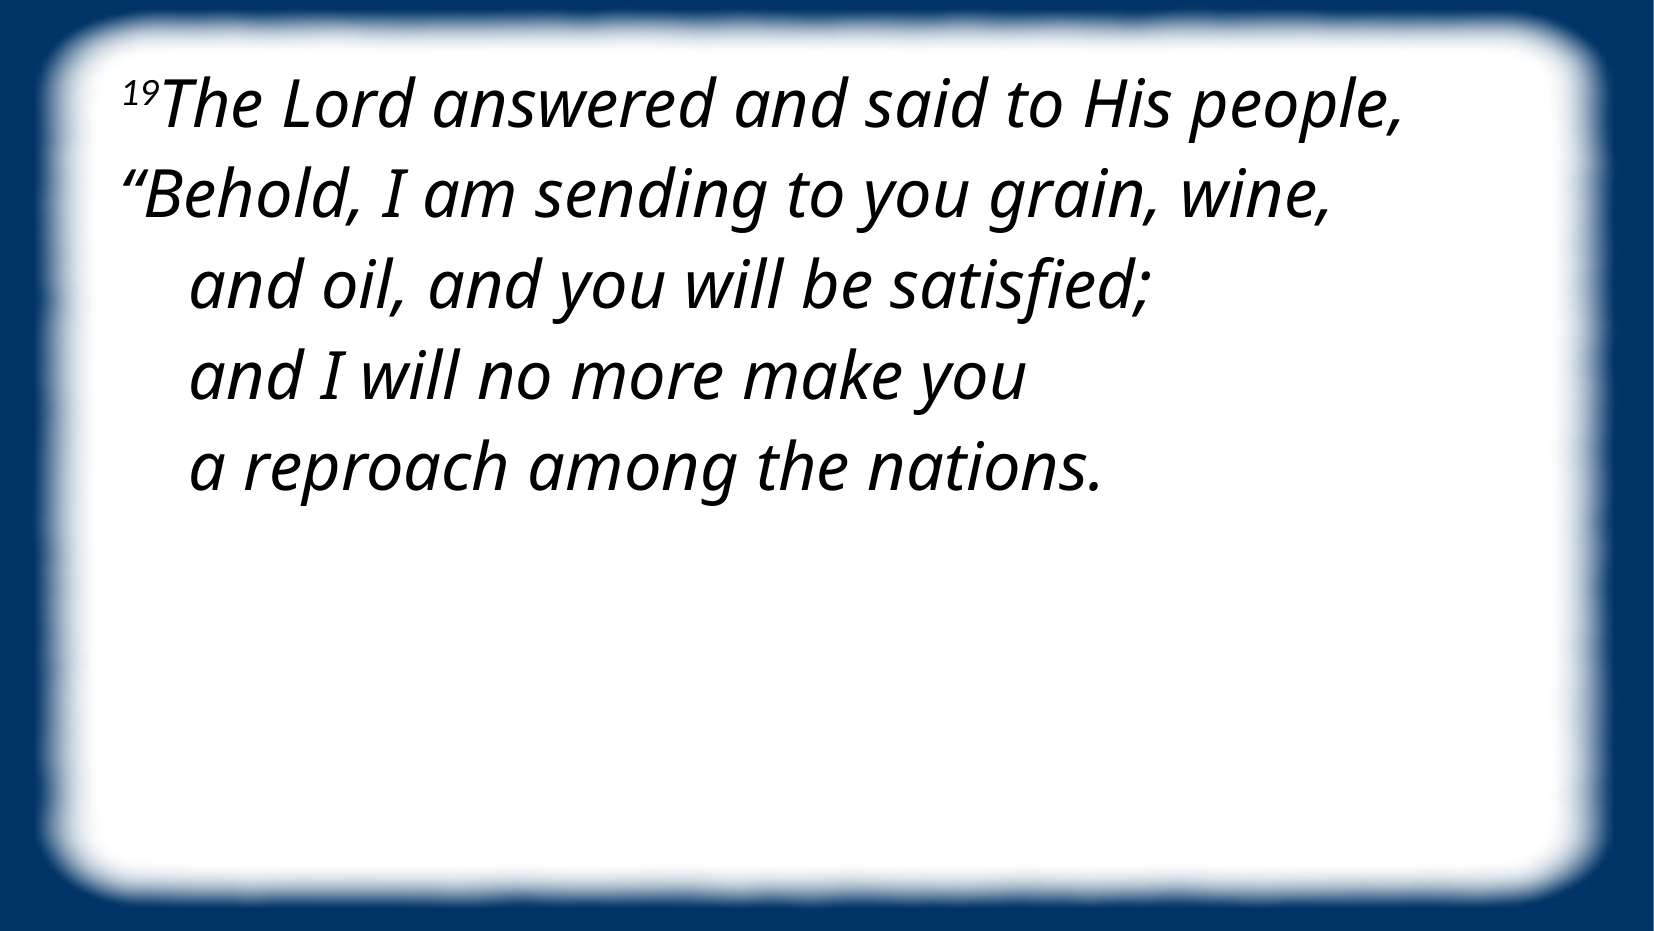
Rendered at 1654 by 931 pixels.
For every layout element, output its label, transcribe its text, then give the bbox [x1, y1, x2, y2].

text_box 19The Lord answered and said to His people, “Behold, I am sending to you grain, wine, and oil, and you will be satisfied; and I will no more make you a reproach among the nations. [105, 48, 1546, 508]
picture [0, 0, 1654, 931]
